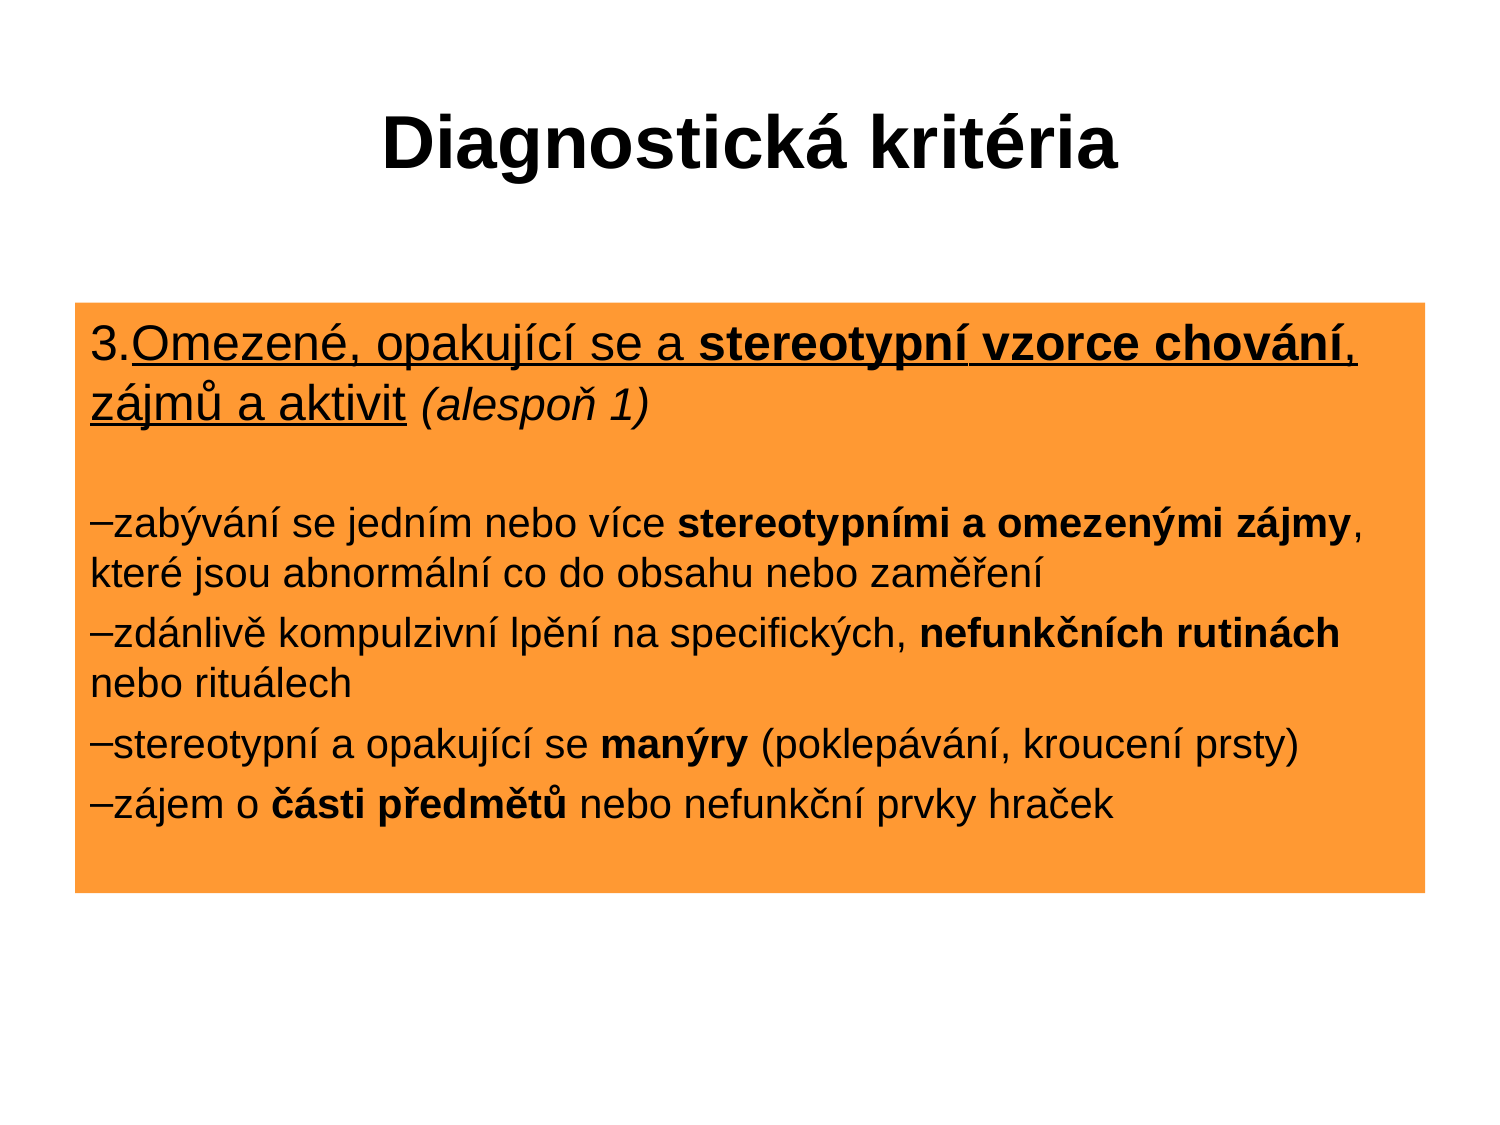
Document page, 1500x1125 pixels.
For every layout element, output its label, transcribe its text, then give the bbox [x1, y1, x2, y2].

list Omezené, opakující se a stereotypní vzorce chování, zájmů a aktivit (alespoň 1) zabývání se jedním nebo více stereotypními a omezenými zájmy, které jsou abnormální co do obsahu nebo zaměření zdánlivě kompulzivní lpění na specifických, nefunkčních rutinách nebo rituálech stereotypní a opakující se manýry (poklepávání, kroucení prsty) zájem o části předmětů nebo nefunkční prvky hraček [75, 302, 1426, 894]
title Diagnostická kritéria [75, 45, 1426, 233]
